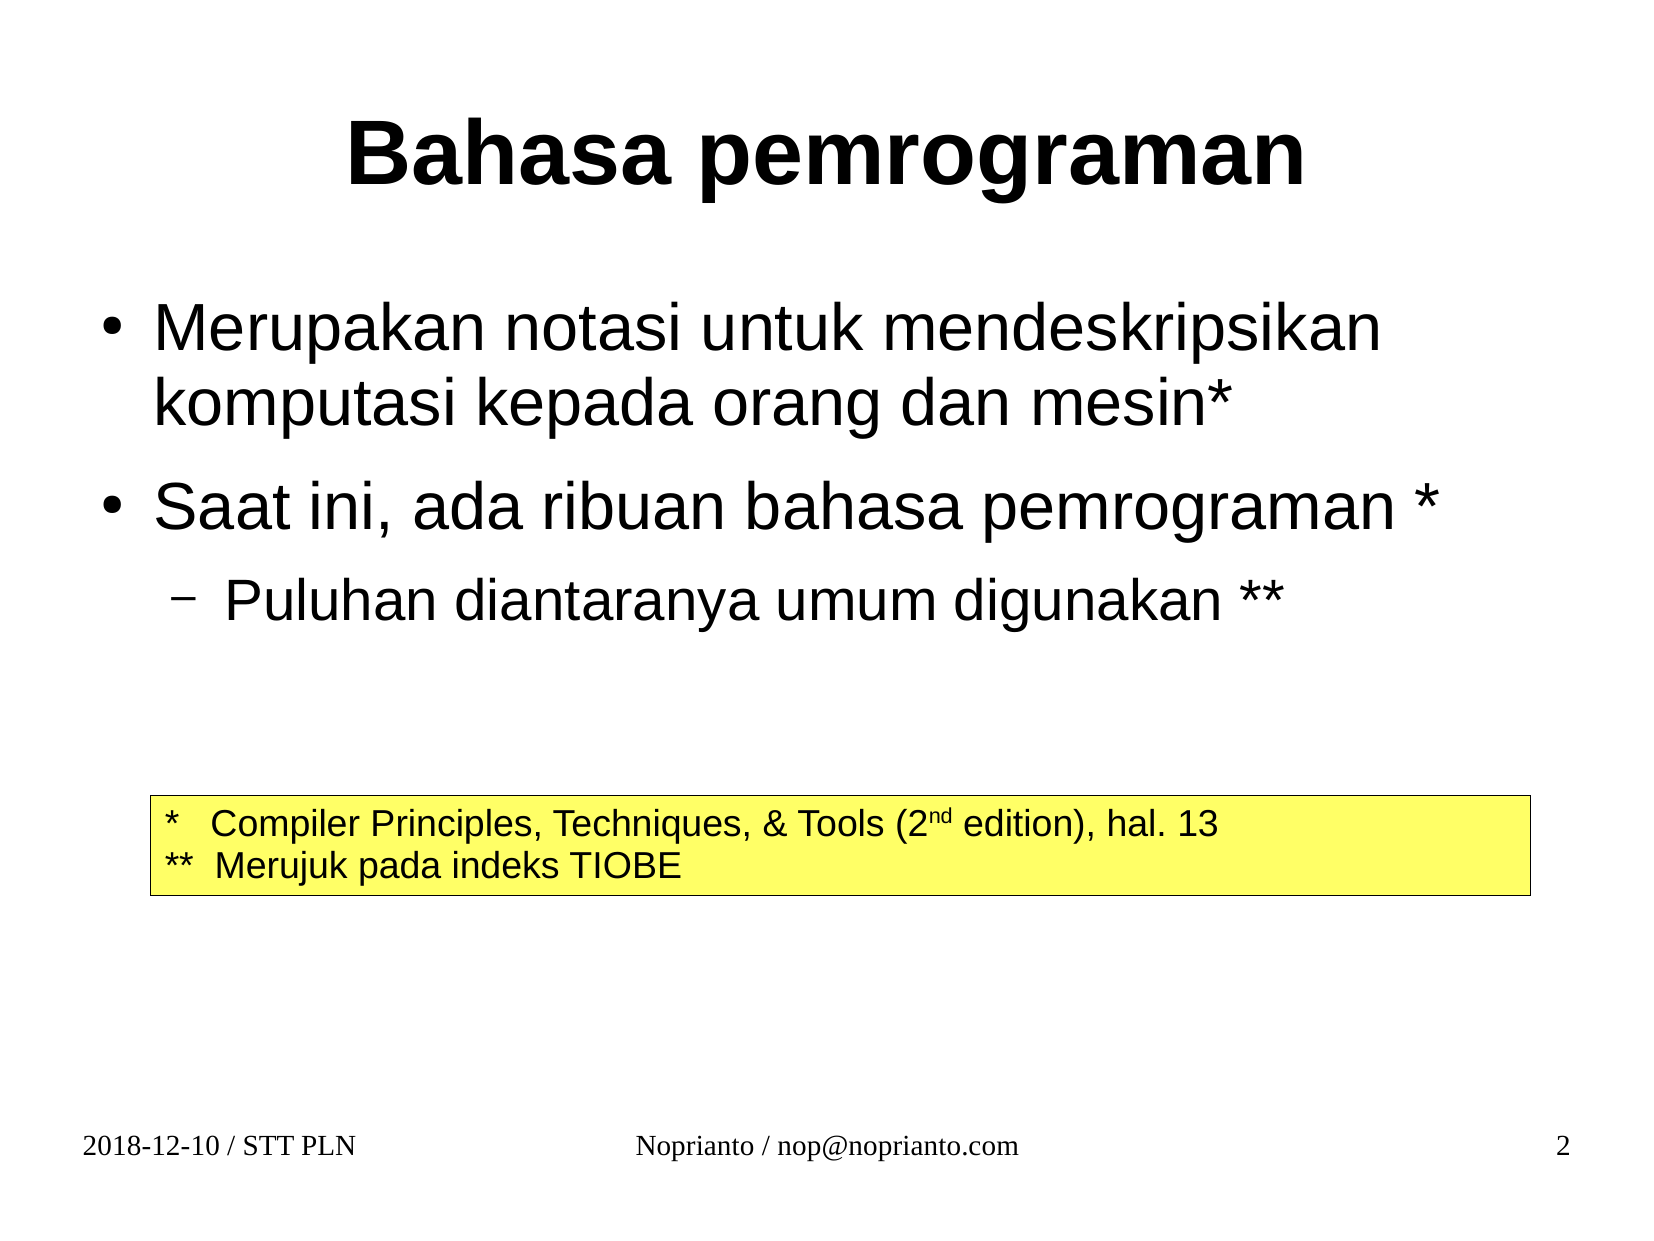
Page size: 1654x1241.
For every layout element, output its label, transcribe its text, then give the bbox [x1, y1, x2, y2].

list Merupakan notasi untuk mendeskripsikan komputasi kepada orang dan mesin* Saat ini, ada ribuan bahasa pemrograman * Puluhan diantaranya umum digunakan ** [82, 290, 1571, 1010]
text_box * Compiler Principles, Techniques, & Tools (2nd edition), hal. 13 ** Merujuk pada indeks TIOBE [150, 795, 1531, 896]
title Bahasa pemrograman [82, 49, 1571, 257]
